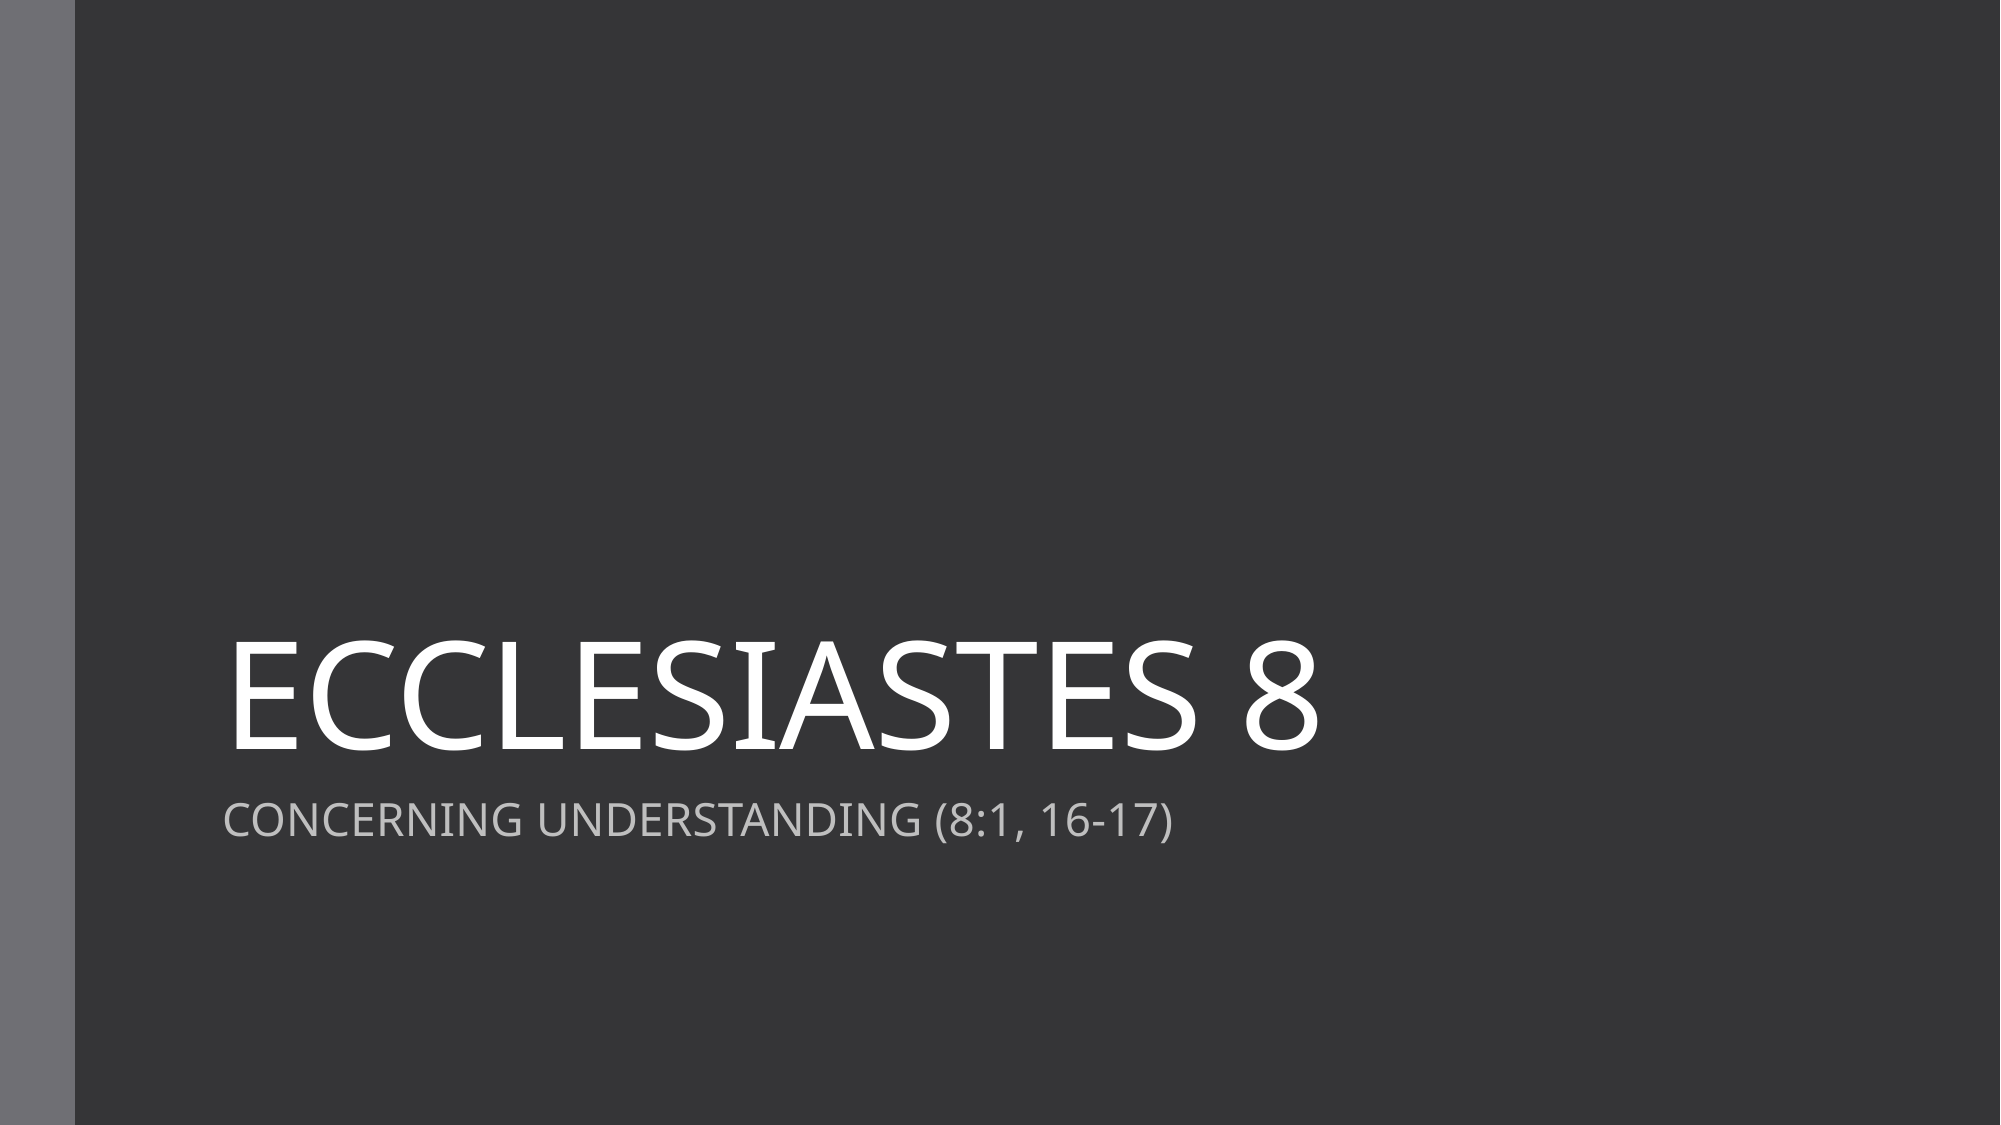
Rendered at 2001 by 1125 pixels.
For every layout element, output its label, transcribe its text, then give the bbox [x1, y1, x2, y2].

subtitle CONCERNING UNDERSTANDING (8:1, 16-17) [206, 787, 1752, 1066]
title ECCLESIASTES 8 [206, 124, 1752, 787]
